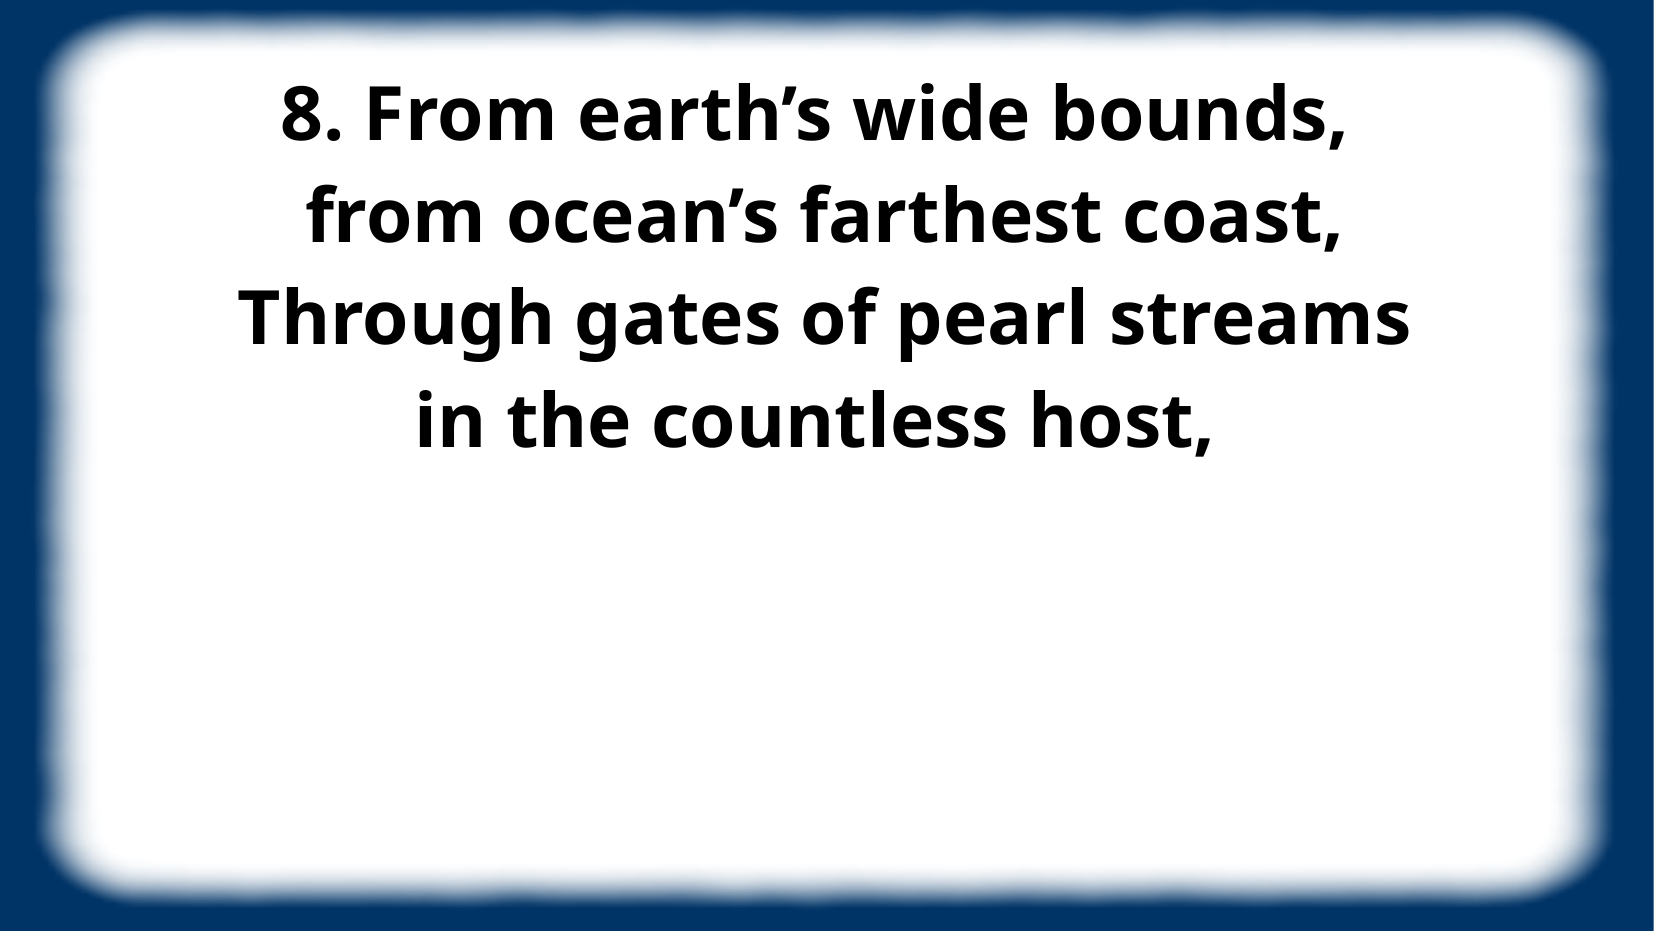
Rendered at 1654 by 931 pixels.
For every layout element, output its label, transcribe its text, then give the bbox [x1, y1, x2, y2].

picture [0, 0, 1654, 931]
title 8. From earth’s wide bounds, from ocean’s farthest coast, Through gates of pearl streams in the countless host, [105, 60, 1546, 476]
